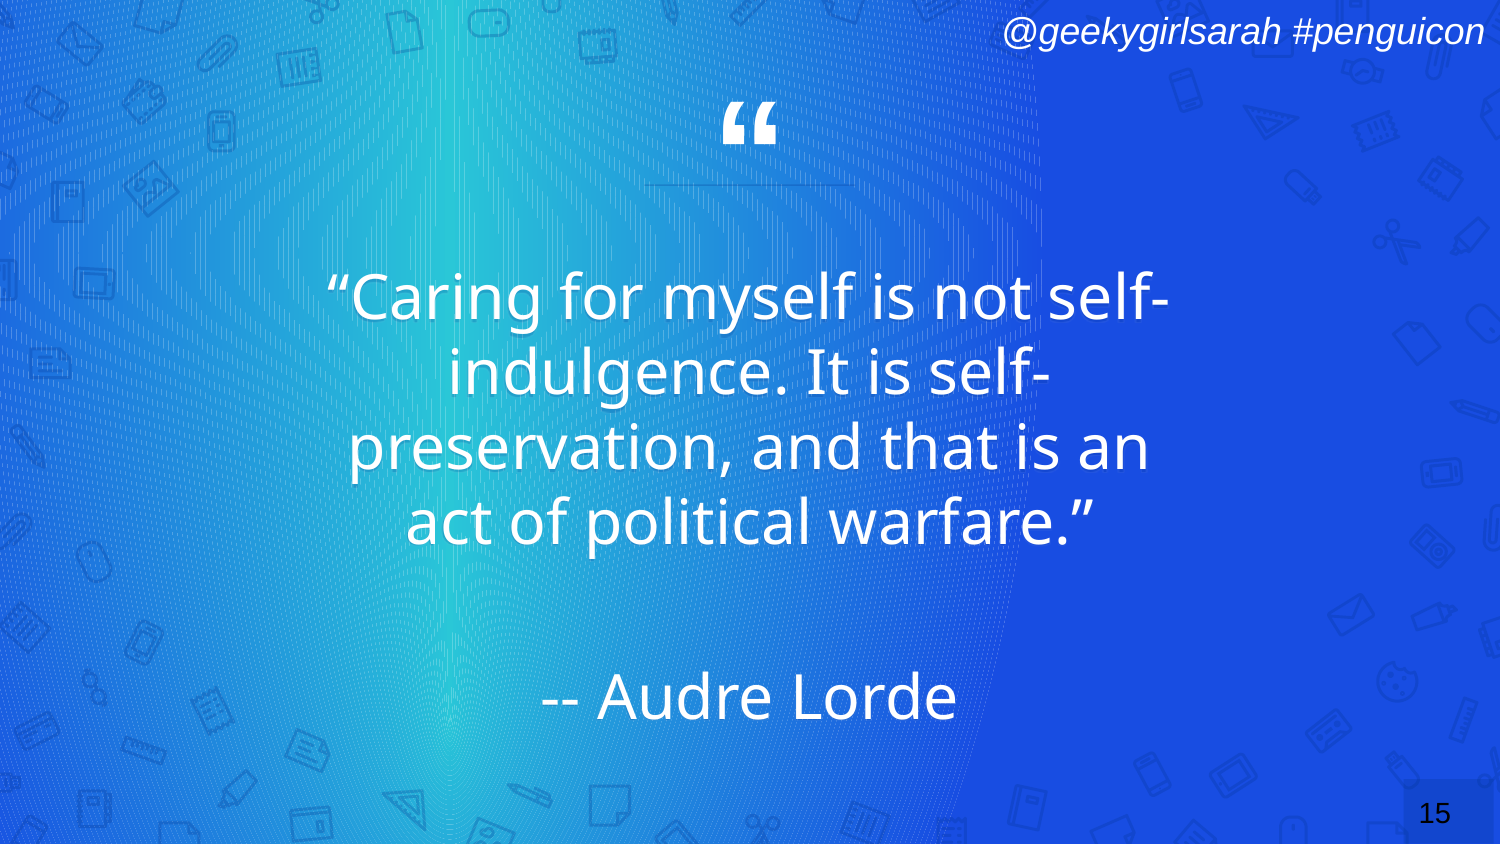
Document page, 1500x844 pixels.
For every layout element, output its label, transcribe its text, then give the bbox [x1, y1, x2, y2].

list “Caring for myself is not self-indulgence. It is self-preservation, and that is an act of political warfare.” -- Audre Lorde [296, 242, 1204, 377]
slide_number <number> [1403, 779, 1494, 844]
